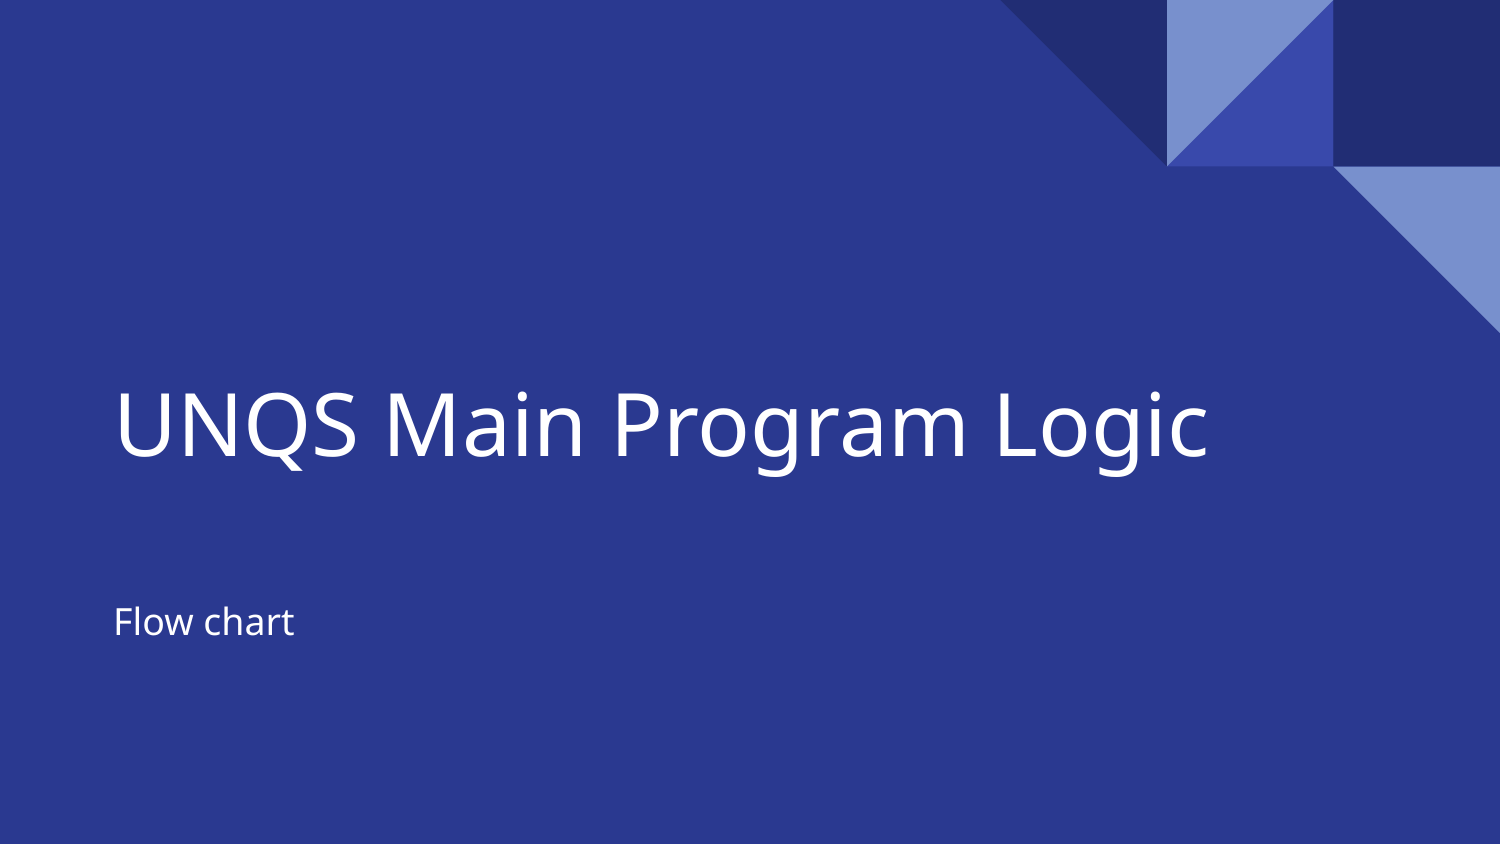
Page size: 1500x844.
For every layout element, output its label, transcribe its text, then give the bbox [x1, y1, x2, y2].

subtitle Flow chart [98, 583, 1447, 655]
title UNQS Main Program Logic [98, 353, 1447, 491]
